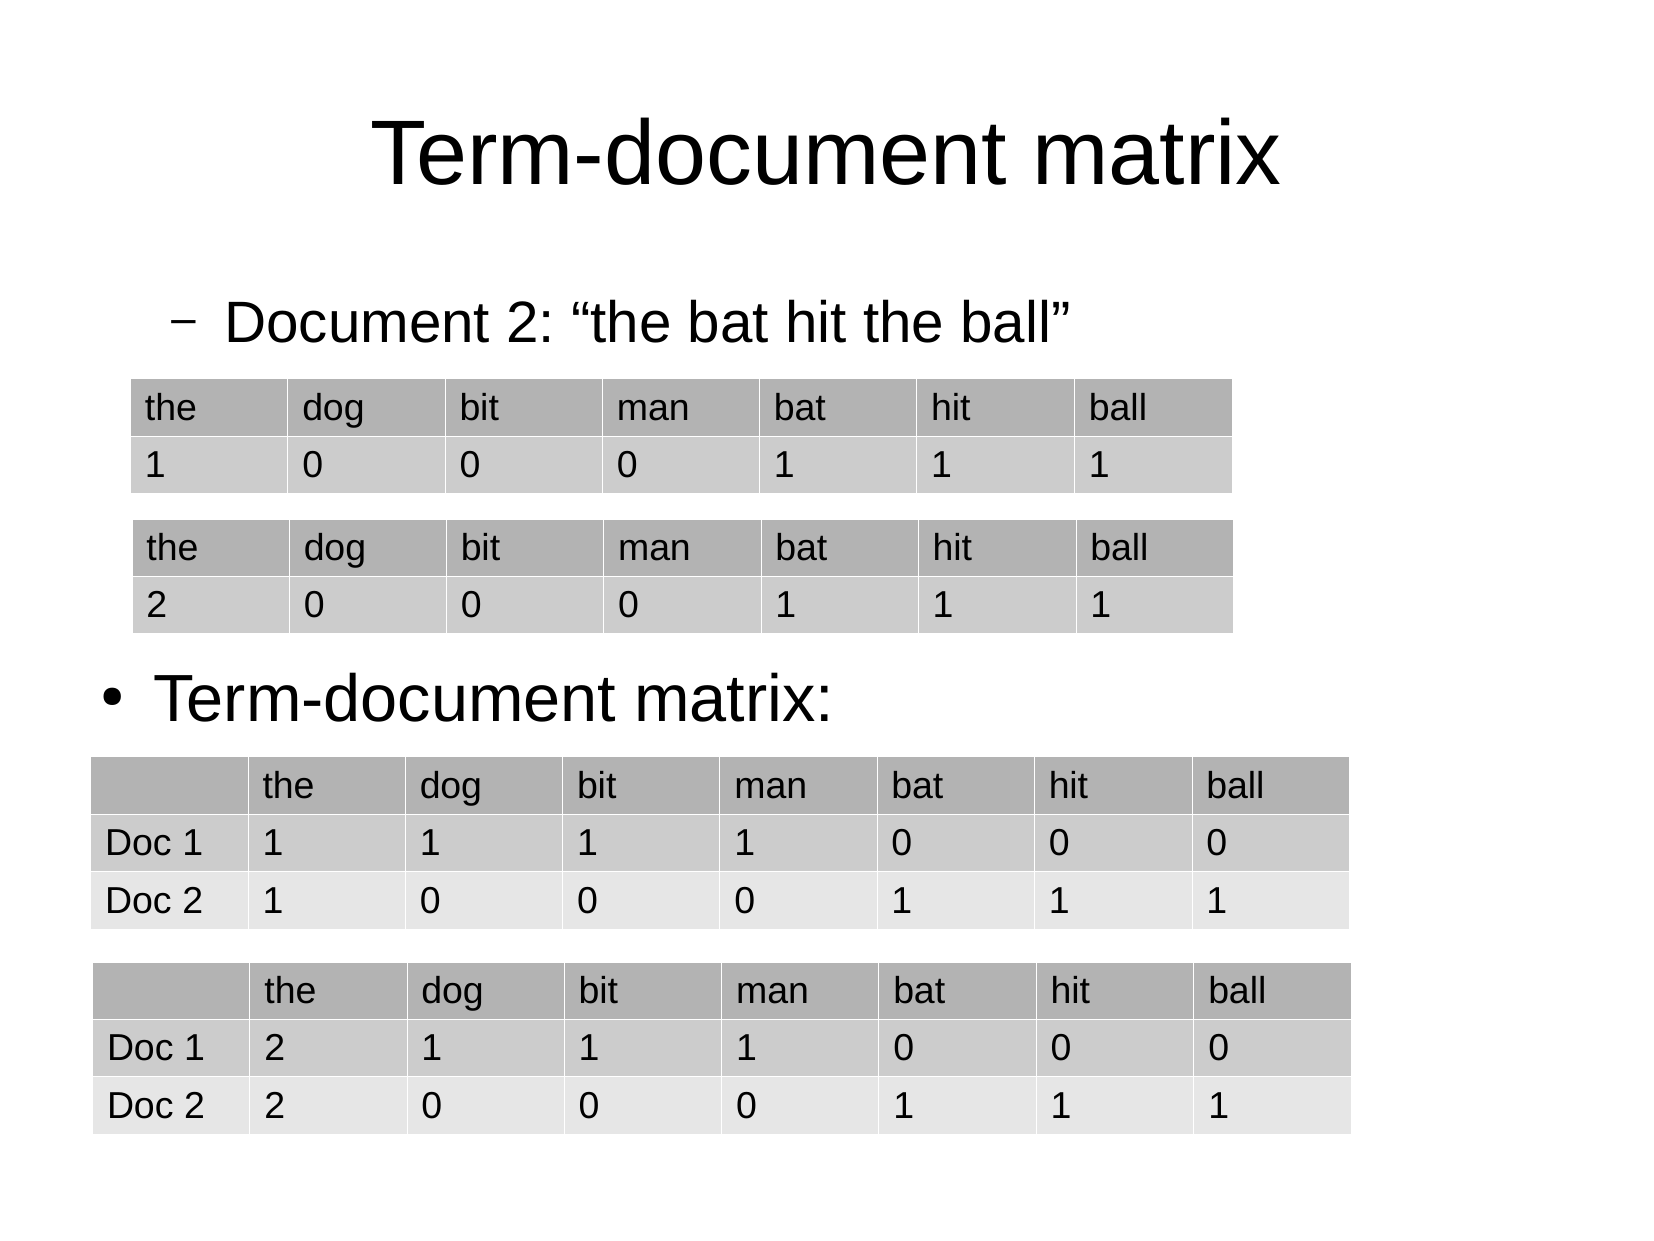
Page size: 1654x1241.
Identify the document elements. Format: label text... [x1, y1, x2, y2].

table_header the [249, 757, 405, 814]
table_cell 1 [1193, 872, 1349, 929]
table_cell 0 [563, 872, 719, 929]
table_header man [720, 757, 877, 814]
table_cell 1 [408, 1020, 564, 1076]
table_header bit [565, 963, 721, 1019]
table_header dog [408, 963, 564, 1019]
table_header bit [563, 757, 719, 814]
table_header the [131, 379, 287, 436]
table_cell 1 [878, 872, 1034, 929]
table_header the [133, 520, 289, 576]
table_header dog [406, 757, 562, 814]
table_header ball [1075, 379, 1232, 436]
table_header ball [1193, 757, 1349, 814]
table_cell 1 [917, 437, 1074, 493]
table_cell 0 [408, 1077, 564, 1134]
table_cell 2 [133, 577, 289, 633]
table_cell 2 [250, 1077, 407, 1134]
table_cell 1 [565, 1020, 721, 1076]
table_cell 1 [919, 577, 1076, 633]
table_cell Doc 2 [91, 872, 248, 929]
table_cell 1 [1194, 1077, 1351, 1134]
table_header man [603, 379, 759, 436]
table_cell 0 [1035, 815, 1192, 871]
table_cell 0 [446, 437, 602, 493]
table_cell 2 [250, 1020, 407, 1076]
table_cell 0 [288, 437, 445, 493]
table_header bat [760, 379, 916, 436]
table_header ball [1077, 520, 1233, 576]
table_header dog [288, 379, 445, 436]
table_header hit [1037, 963, 1193, 1019]
table_header [93, 963, 249, 1019]
table_header ball [1194, 963, 1351, 1019]
list Document 2: “the bat hit the ball” Term-document matrix: [82, 290, 1571, 1010]
table_cell 0 [722, 1077, 878, 1134]
table_cell 1 [1037, 1077, 1193, 1134]
table_cell 1 [879, 1077, 1036, 1134]
table_cell 1 [1035, 872, 1192, 929]
table_cell 0 [447, 577, 603, 633]
table_header bat [762, 520, 918, 576]
table_cell 0 [879, 1020, 1036, 1076]
table_cell 1 [760, 437, 916, 493]
table_cell 1 [1077, 577, 1233, 633]
table_header bat [879, 963, 1036, 1019]
table_header man [604, 520, 761, 576]
table_cell 1 [762, 577, 918, 633]
table_cell 0 [1194, 1020, 1351, 1076]
table_header hit [1035, 757, 1192, 814]
table_header man [722, 963, 878, 1019]
table_cell 0 [878, 815, 1034, 871]
table_cell 1 [406, 815, 562, 871]
table_cell Doc 1 [93, 1020, 249, 1076]
table_cell 1 [249, 815, 405, 871]
table_cell 0 [565, 1077, 721, 1134]
table_header bit [446, 379, 602, 436]
table_cell 1 [722, 1020, 878, 1076]
table_cell 0 [603, 437, 759, 493]
table_cell 0 [1037, 1020, 1193, 1076]
table_cell 0 [1193, 815, 1349, 871]
table_header the [250, 963, 407, 1019]
table_cell 0 [604, 577, 761, 633]
table_cell 0 [720, 872, 877, 929]
table_header [91, 757, 248, 814]
table_cell Doc 1 [91, 815, 248, 871]
table_header hit [917, 379, 1074, 436]
table_cell 1 [563, 815, 719, 871]
table_header dog [290, 520, 446, 576]
table_cell 1 [720, 815, 877, 871]
table_cell 1 [131, 437, 287, 493]
table_cell 1 [249, 872, 405, 929]
title Term-document matrix [82, 49, 1571, 257]
table_cell 1 [1075, 437, 1232, 493]
table_header bat [878, 757, 1034, 814]
table_header bit [447, 520, 603, 576]
table_cell Doc 2 [93, 1077, 249, 1134]
table_header hit [919, 520, 1076, 576]
table_cell 0 [406, 872, 562, 929]
table_cell 0 [290, 577, 446, 633]
